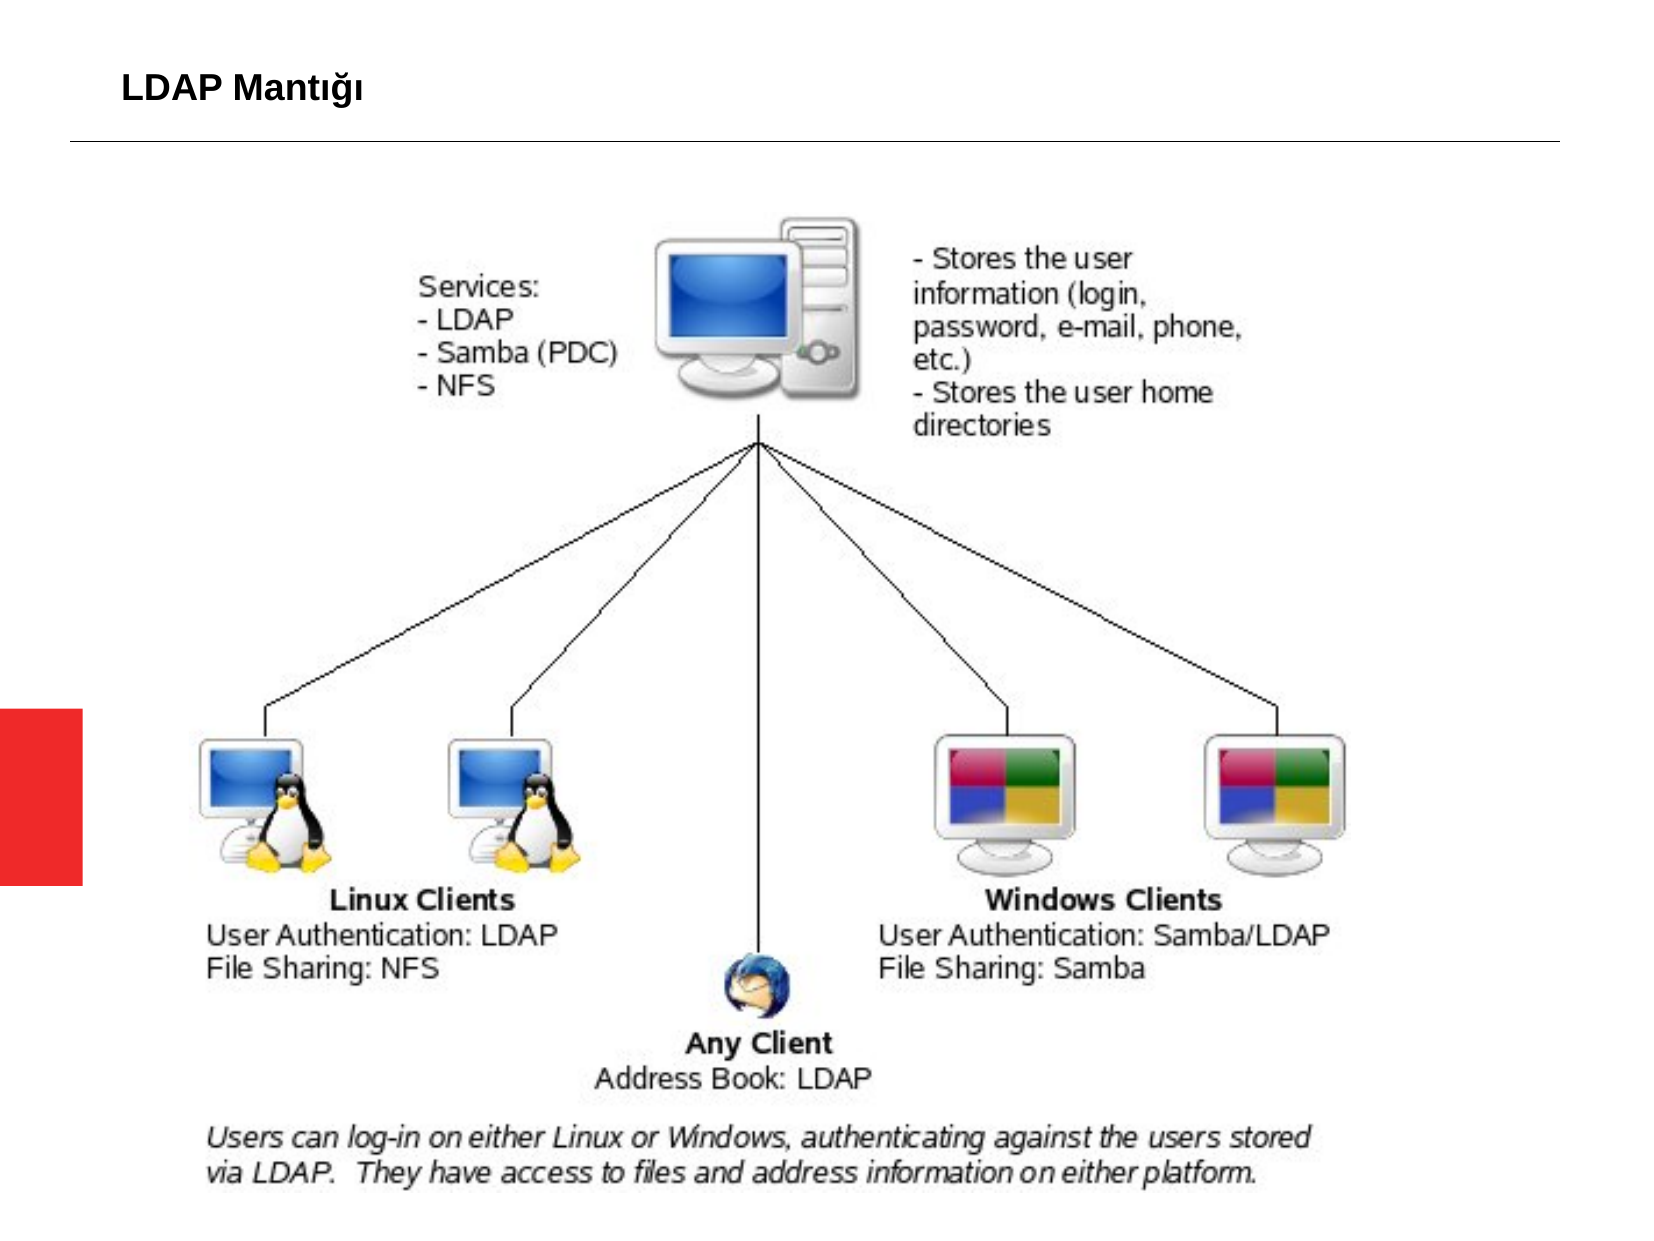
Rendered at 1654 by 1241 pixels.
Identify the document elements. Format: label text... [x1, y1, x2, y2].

picture [188, 212, 1351, 1193]
text_box LDAP Mantığı [106, 59, 1536, 116]
